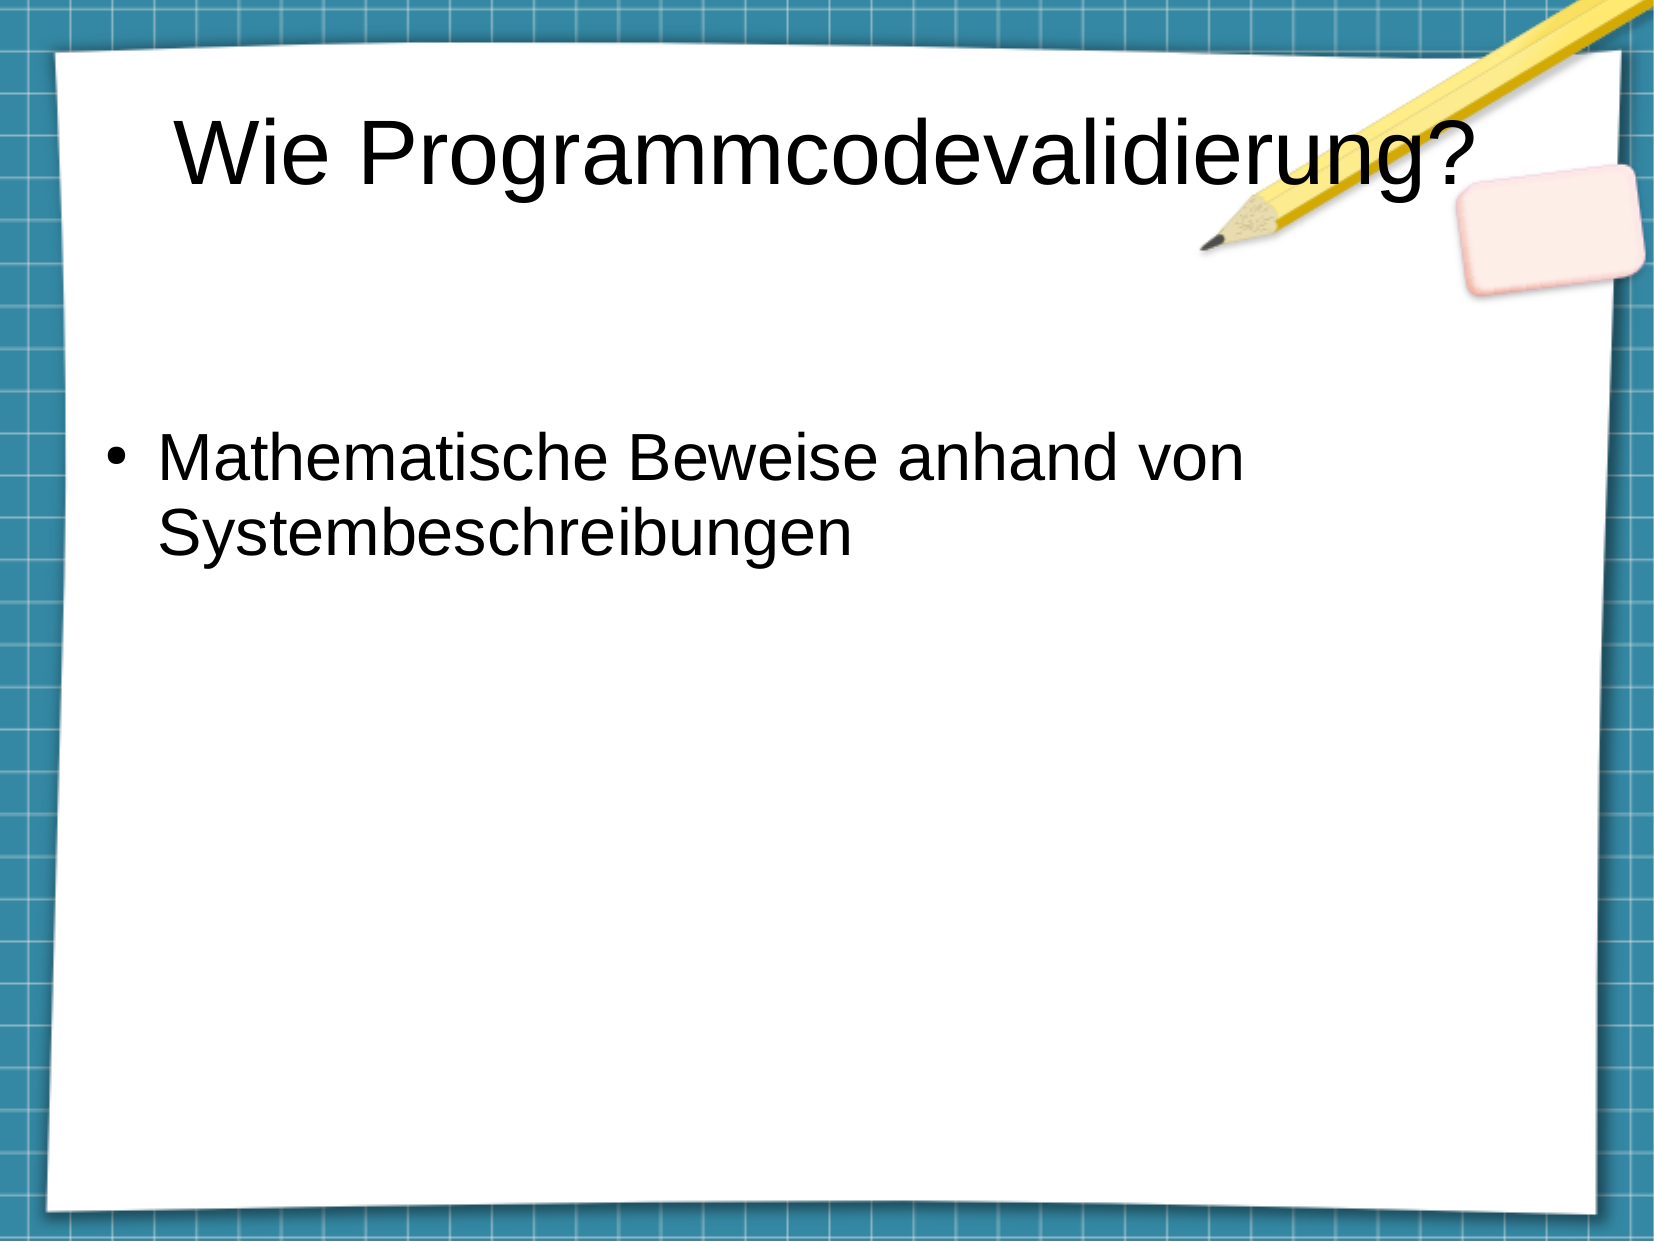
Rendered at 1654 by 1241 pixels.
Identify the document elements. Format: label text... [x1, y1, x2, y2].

picture [0, 0, 1654, 1241]
list Mathematische Beweise anhand von Systembeschreibungen [86, 420, 1576, 1023]
title Wie Programmcodevalidierung? [82, 49, 1571, 257]
